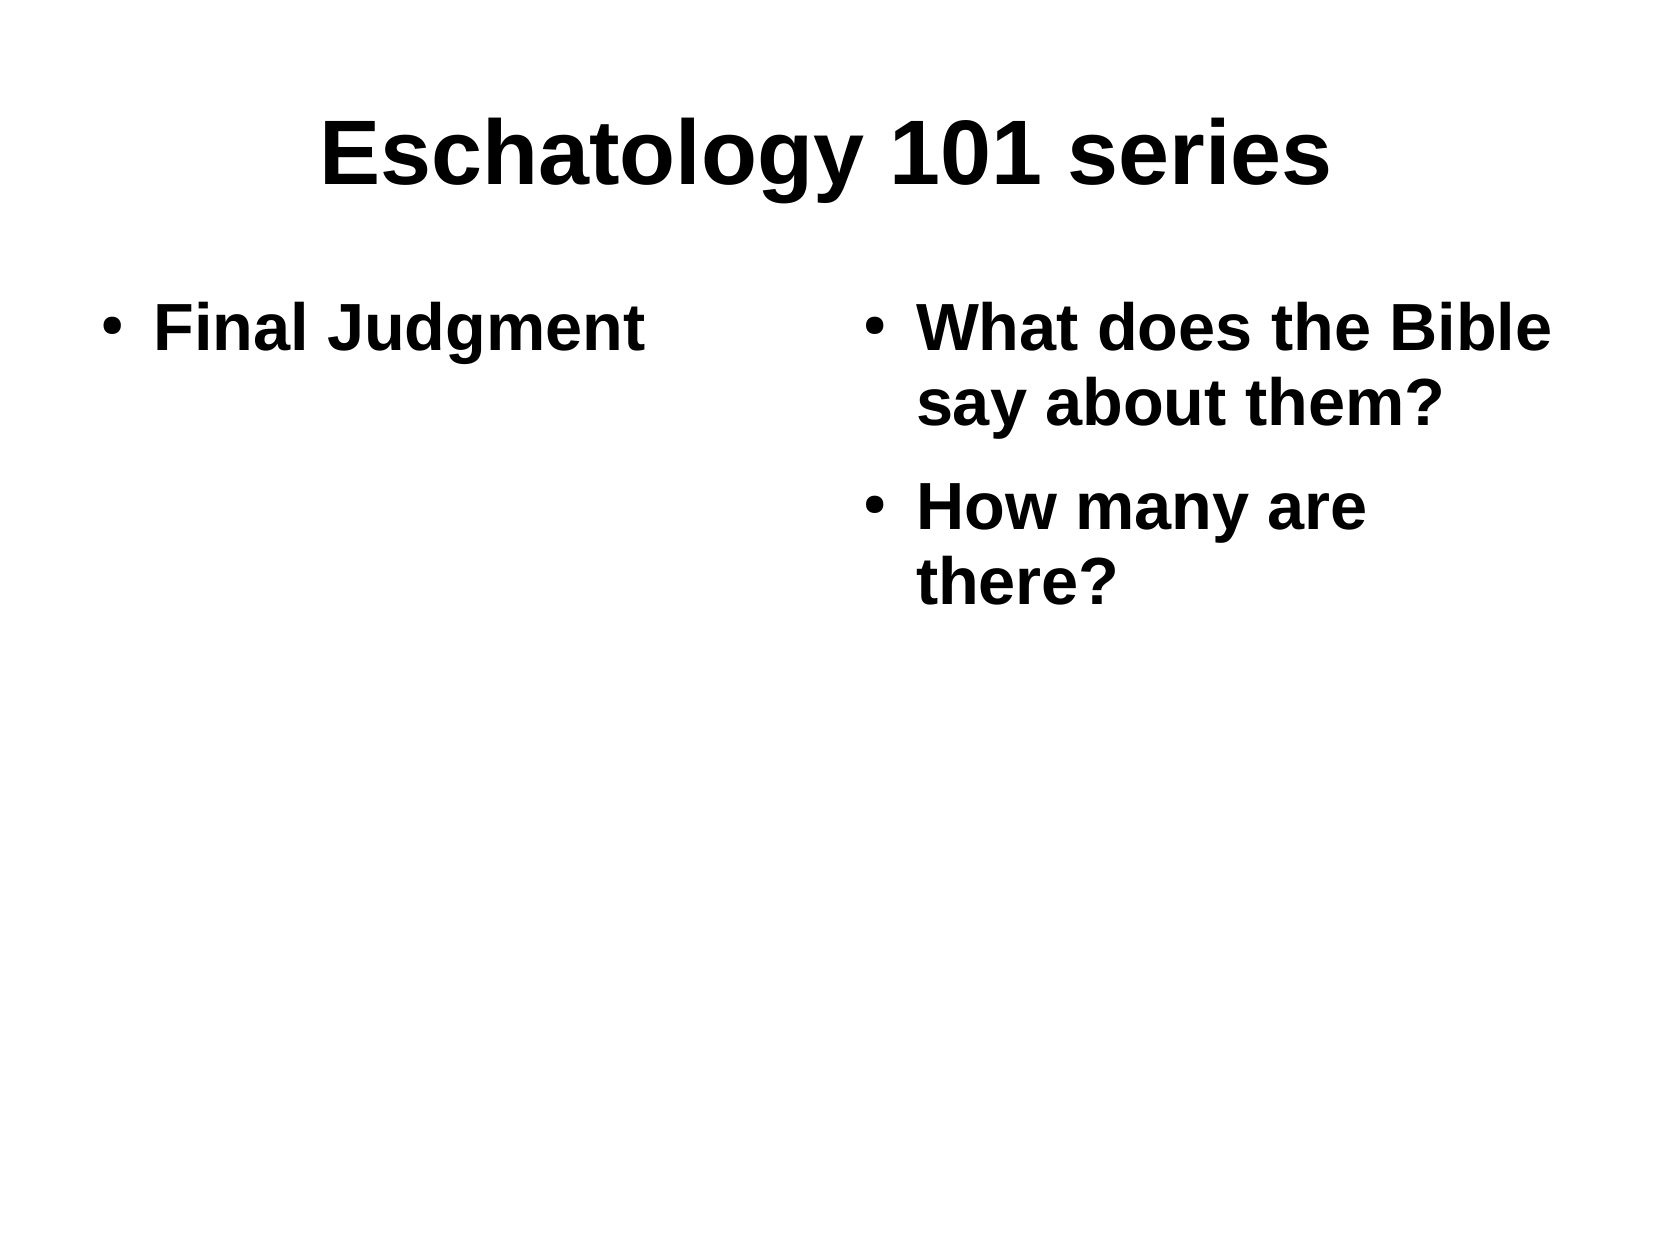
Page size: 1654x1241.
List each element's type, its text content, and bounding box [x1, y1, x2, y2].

list Final Judgment [82, 290, 809, 1010]
list What does the Bible say about them? How many are there? [845, 290, 1572, 1010]
title Eschatology 101 series [82, 49, 1571, 257]
